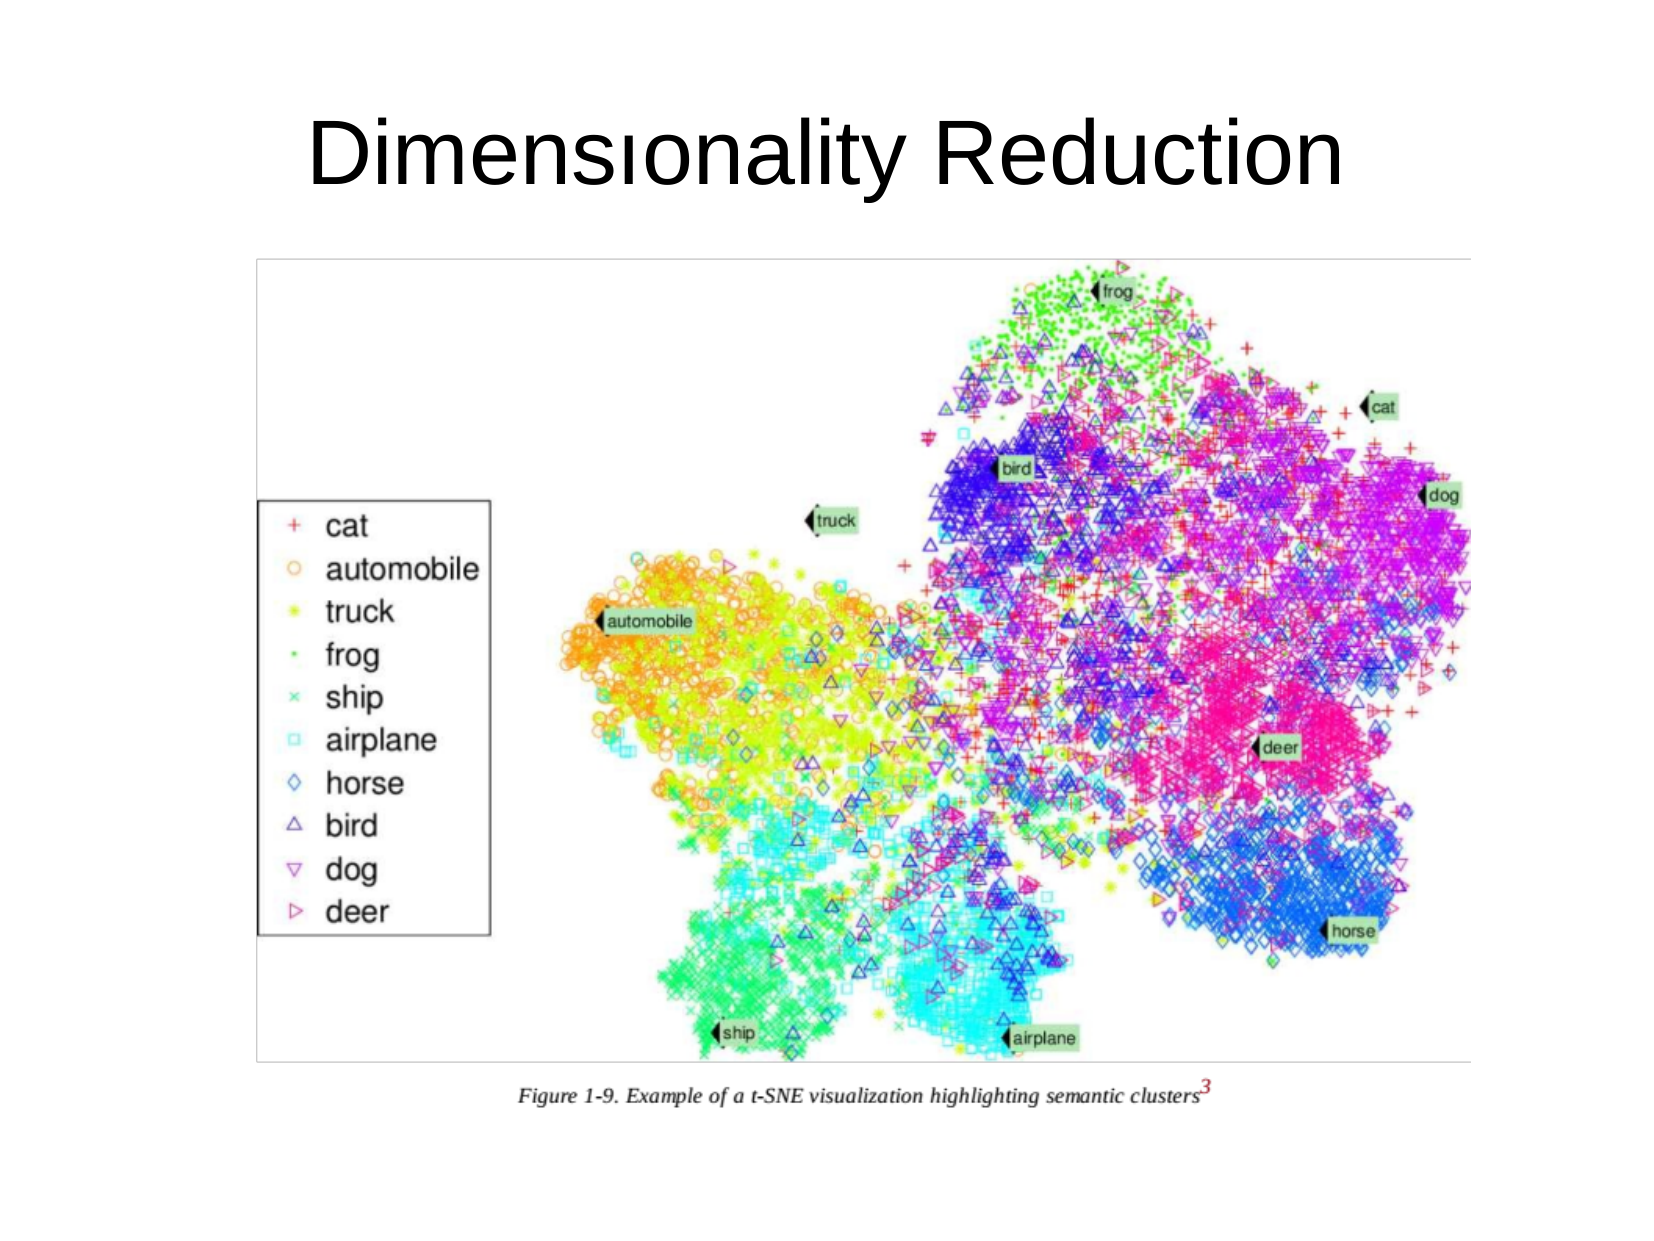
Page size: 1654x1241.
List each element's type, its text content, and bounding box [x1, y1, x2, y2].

picture [254, 239, 1471, 1114]
title Dimensıonality Reduction [82, 49, 1571, 257]
